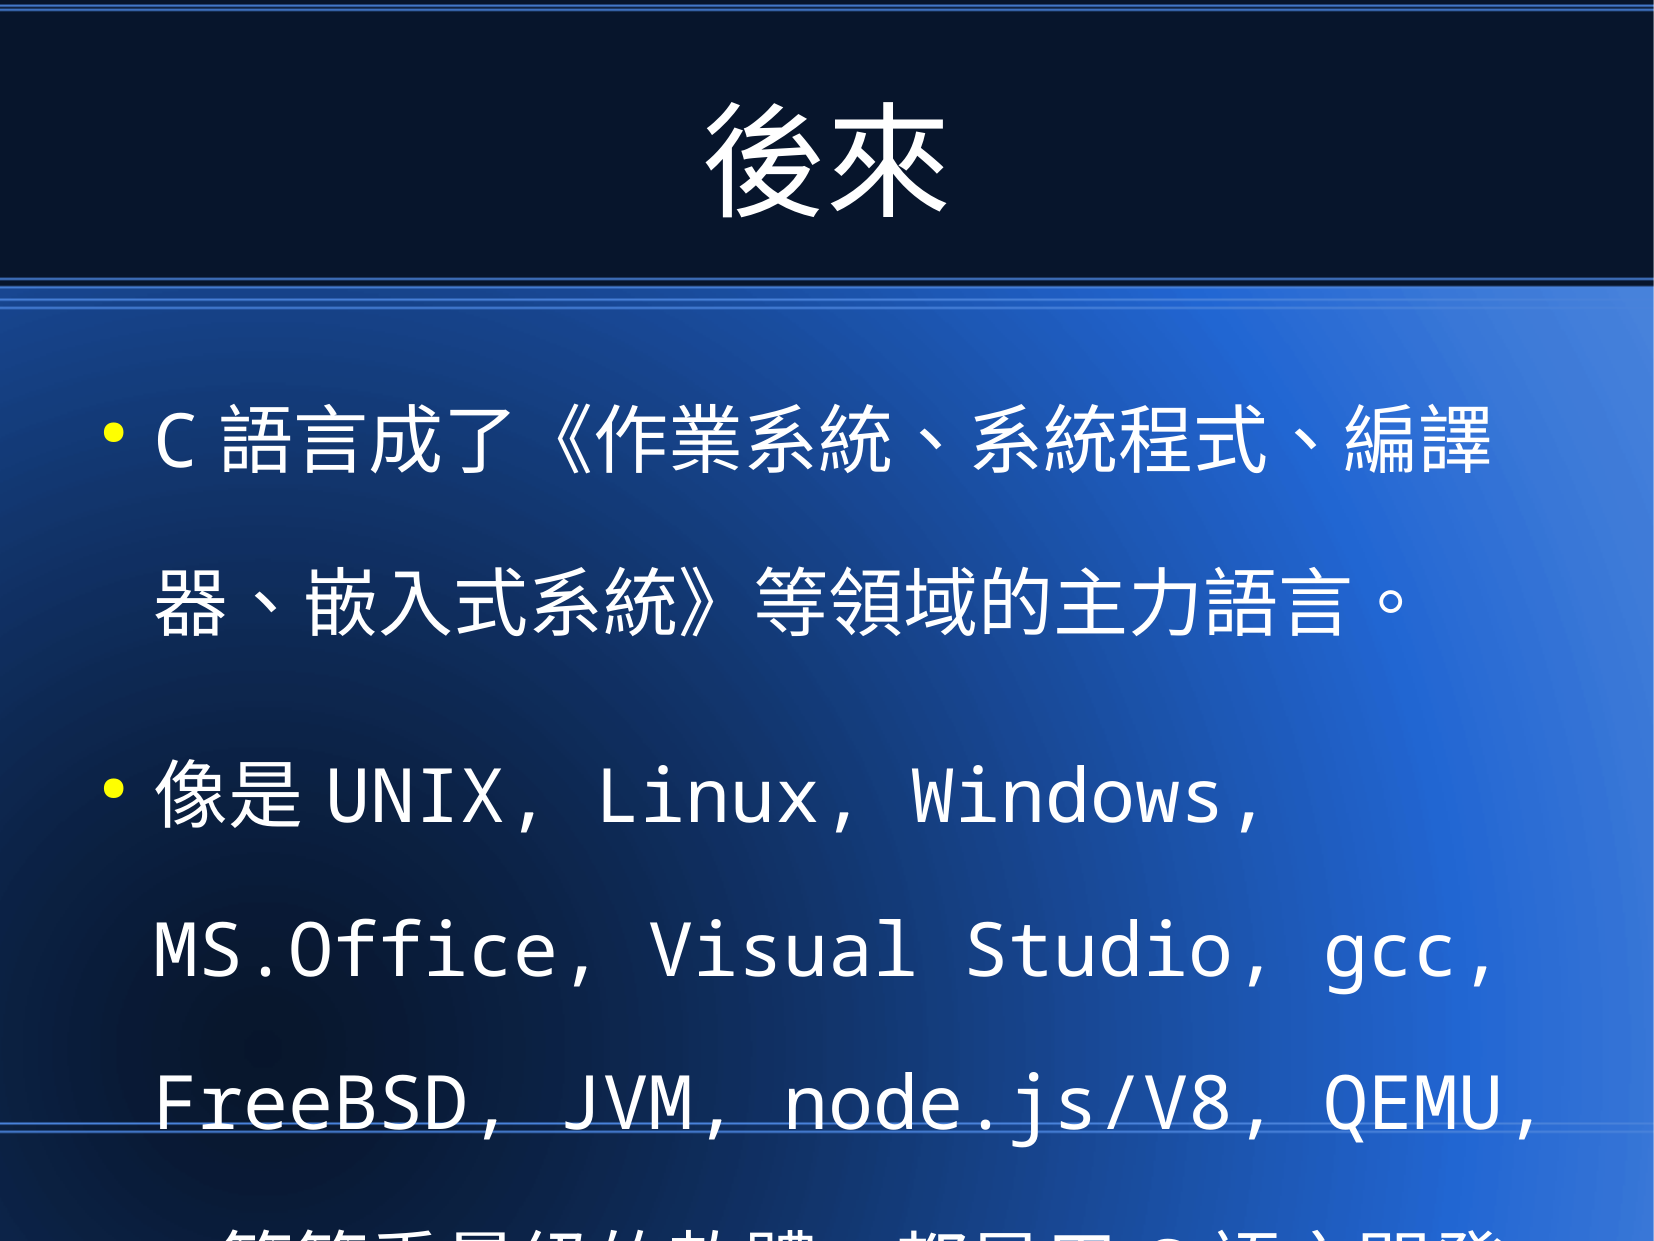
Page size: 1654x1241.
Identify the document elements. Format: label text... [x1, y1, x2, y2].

list C語言成了《作業系統、系統程式、編譯器、嵌入式系統》等領域的主力語言。 像是UNIX, Linux, Windows, MS.Office, Visual Studio, gcc, FreeBSD, JVM, node.js/V8, QEMU, …等等重量級的軟體，都是用C語言開發出來的。 [82, 325, 1571, 1241]
title 後來 [82, 49, 1571, 257]
picture [0, 0, 1654, 1241]
